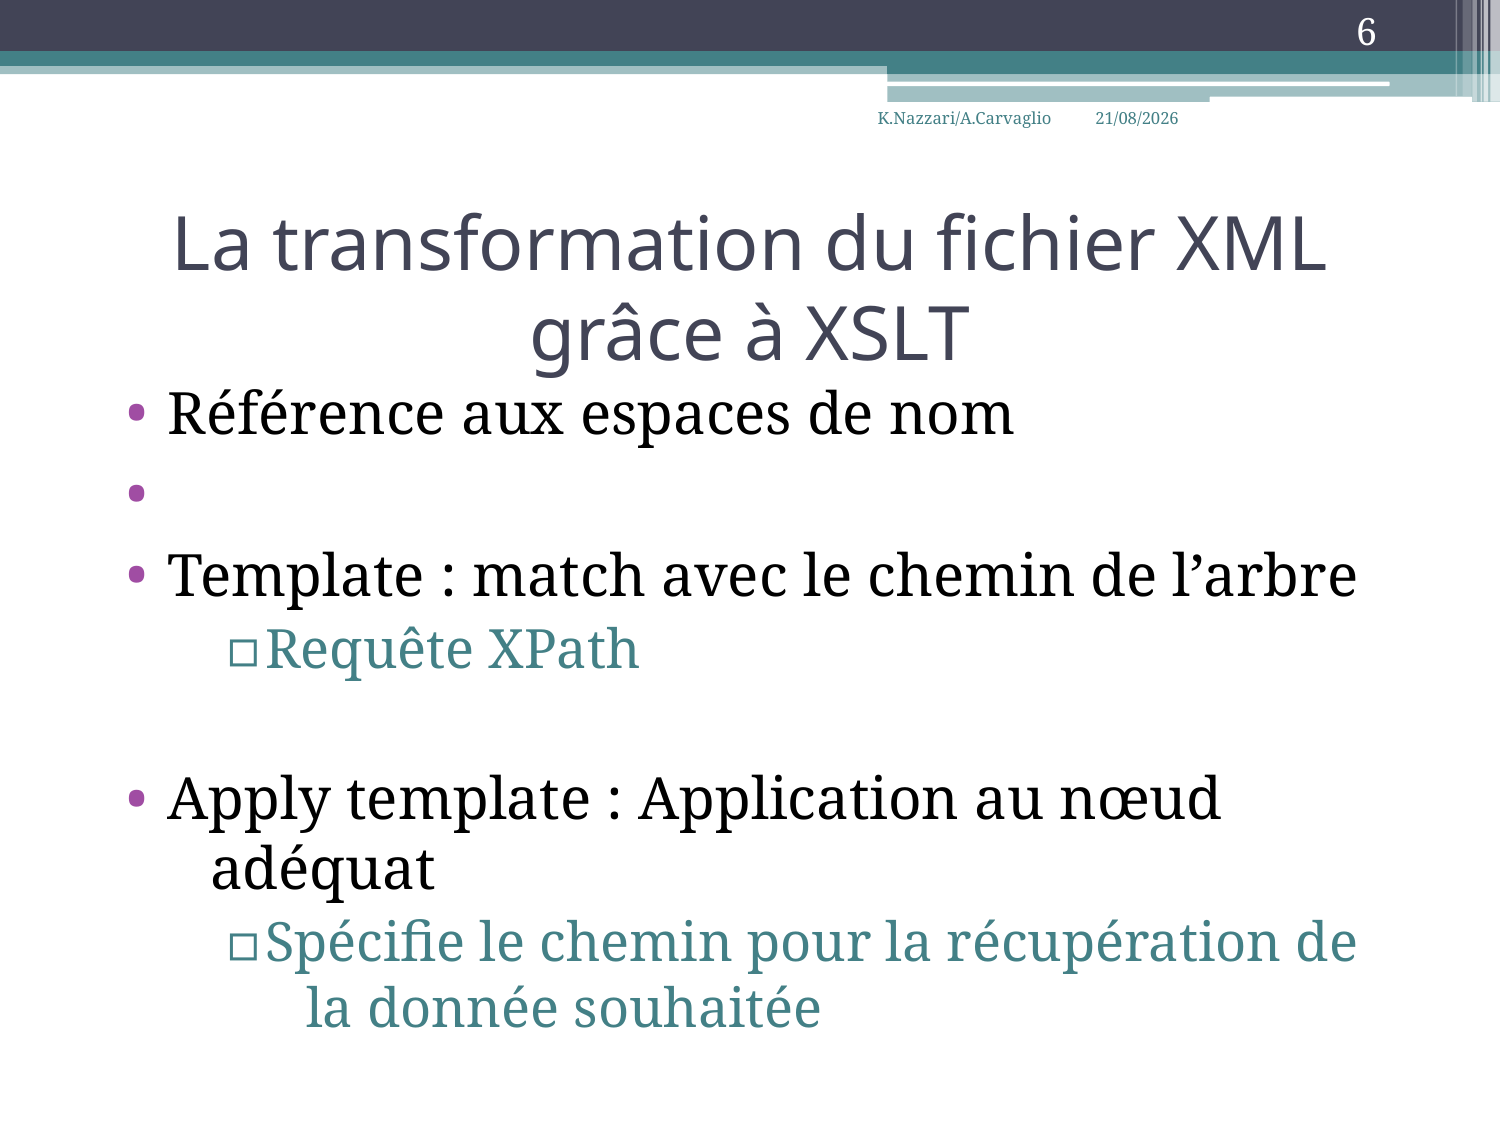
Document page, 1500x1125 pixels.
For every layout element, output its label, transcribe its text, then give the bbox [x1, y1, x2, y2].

text_box [1081, 100, 1238, 176]
text_box K.Nazzari/A.Carvaglio [862, 100, 1081, 176]
title La transformation du fichier XML grâce à XSLT [75, 187, 1426, 363]
text_box 6 [1341, 0, 1467, 61]
list Référence aux espaces de nom Template : match avec le chemin de l’arbre Requête XPath Apply template : Application au nœud adéquat Spécifie le chemin pour la récupération de la donnée souhaitée [75, 368, 1426, 1079]
